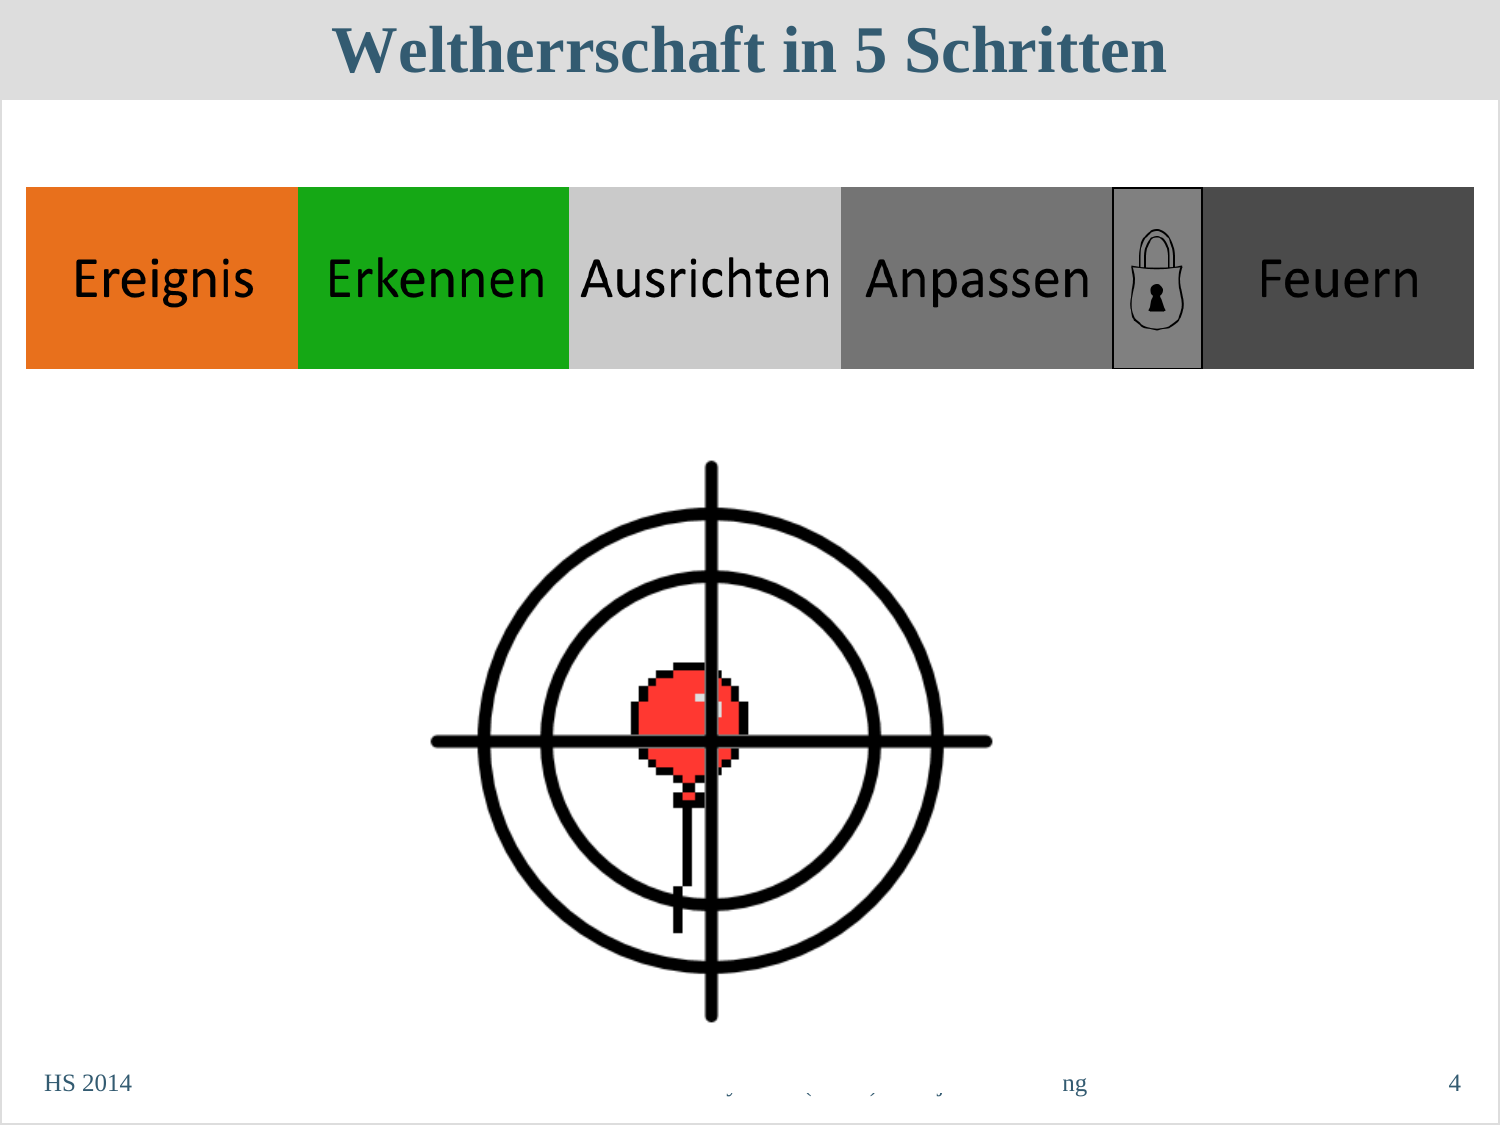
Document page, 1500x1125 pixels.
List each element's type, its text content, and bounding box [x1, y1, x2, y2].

text_box <Nummer> [1375, 1058, 1477, 1097]
text_box HS 2014 [29, 1058, 195, 1097]
picture [26, 187, 1474, 369]
picture [359, 389, 1063, 1093]
text_box Rechnerarchitektur und Betriebssysteme (cs201) – Projektvorstellung [300, 1058, 1201, 1107]
title Weltherrschaft in 5 Schritten [0, 0, 1500, 100]
